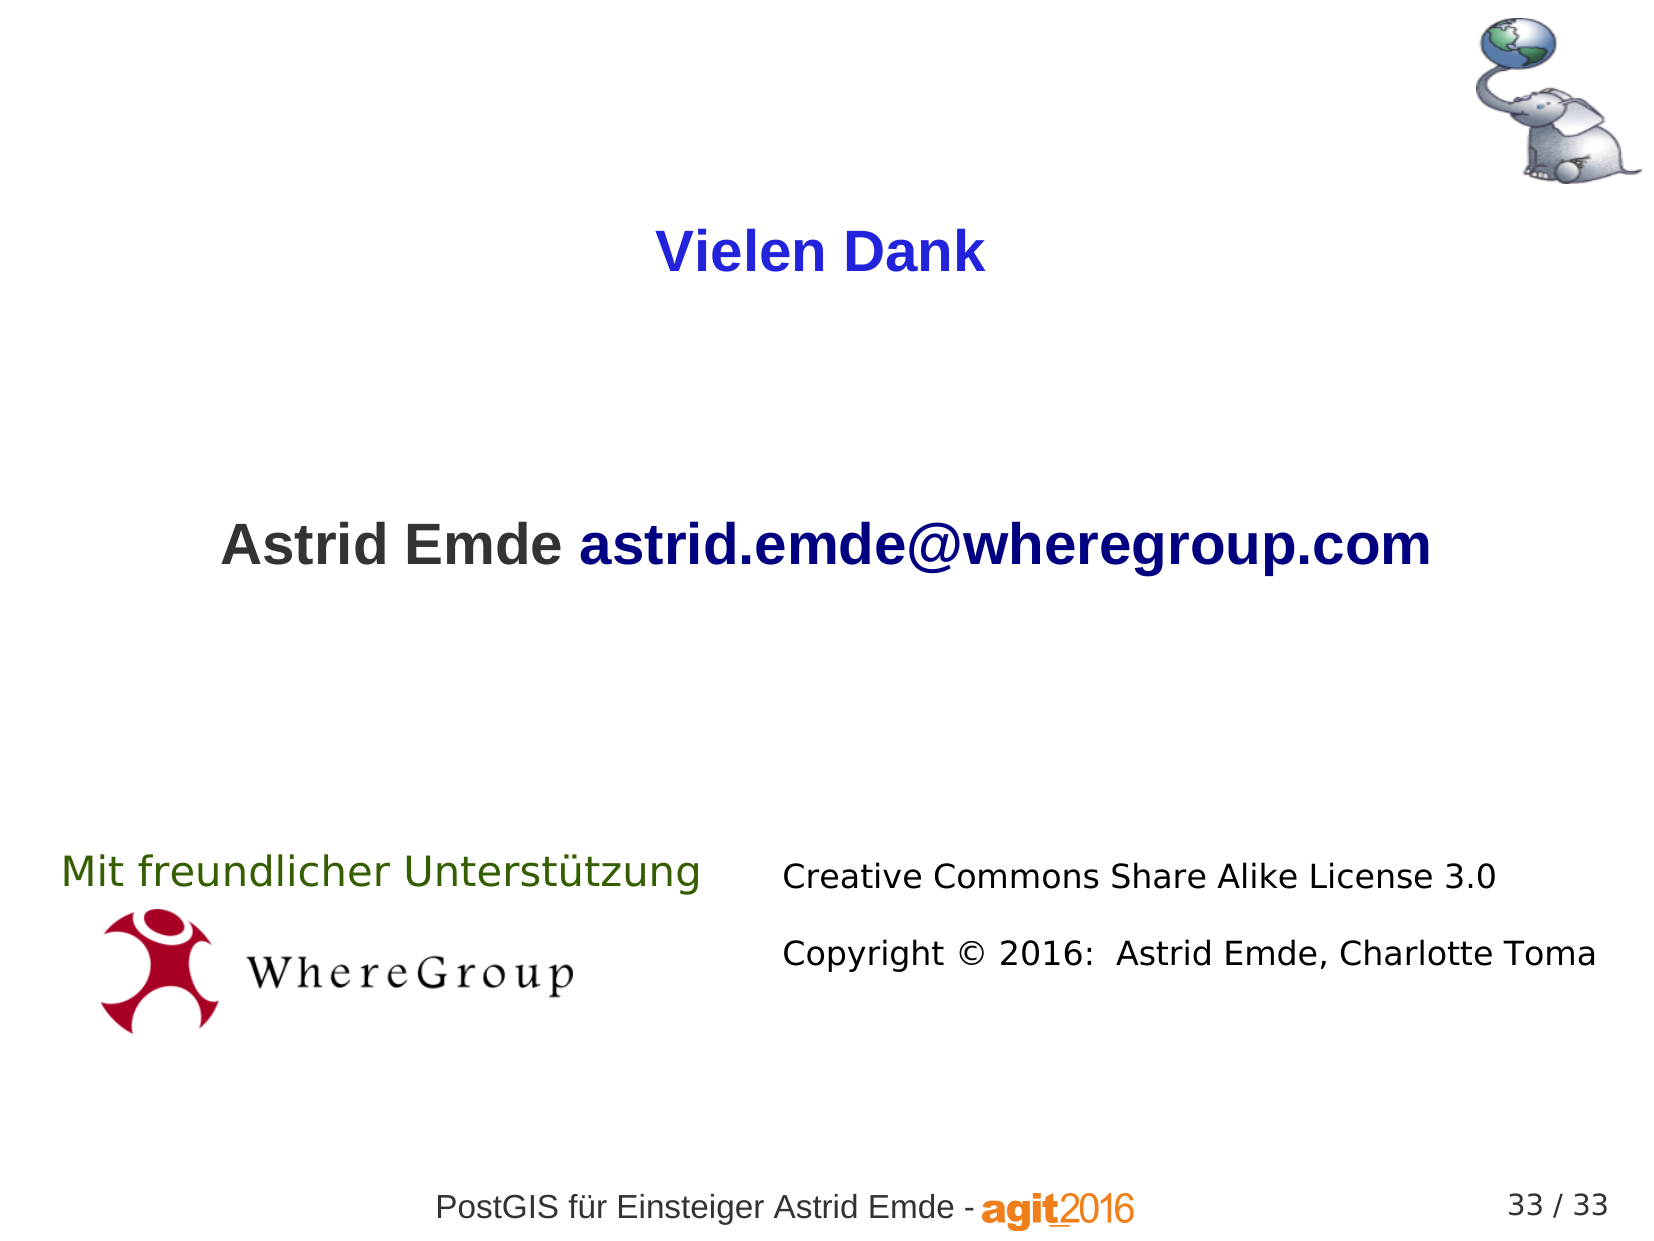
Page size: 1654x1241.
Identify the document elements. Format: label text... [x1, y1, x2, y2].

picture [981, 1192, 1135, 1232]
title Vielen Dank [76, 177, 1565, 325]
picture [1476, 18, 1642, 184]
list Astrid Emde astrid.emde@wheregroup.com [29, 354, 1625, 1173]
